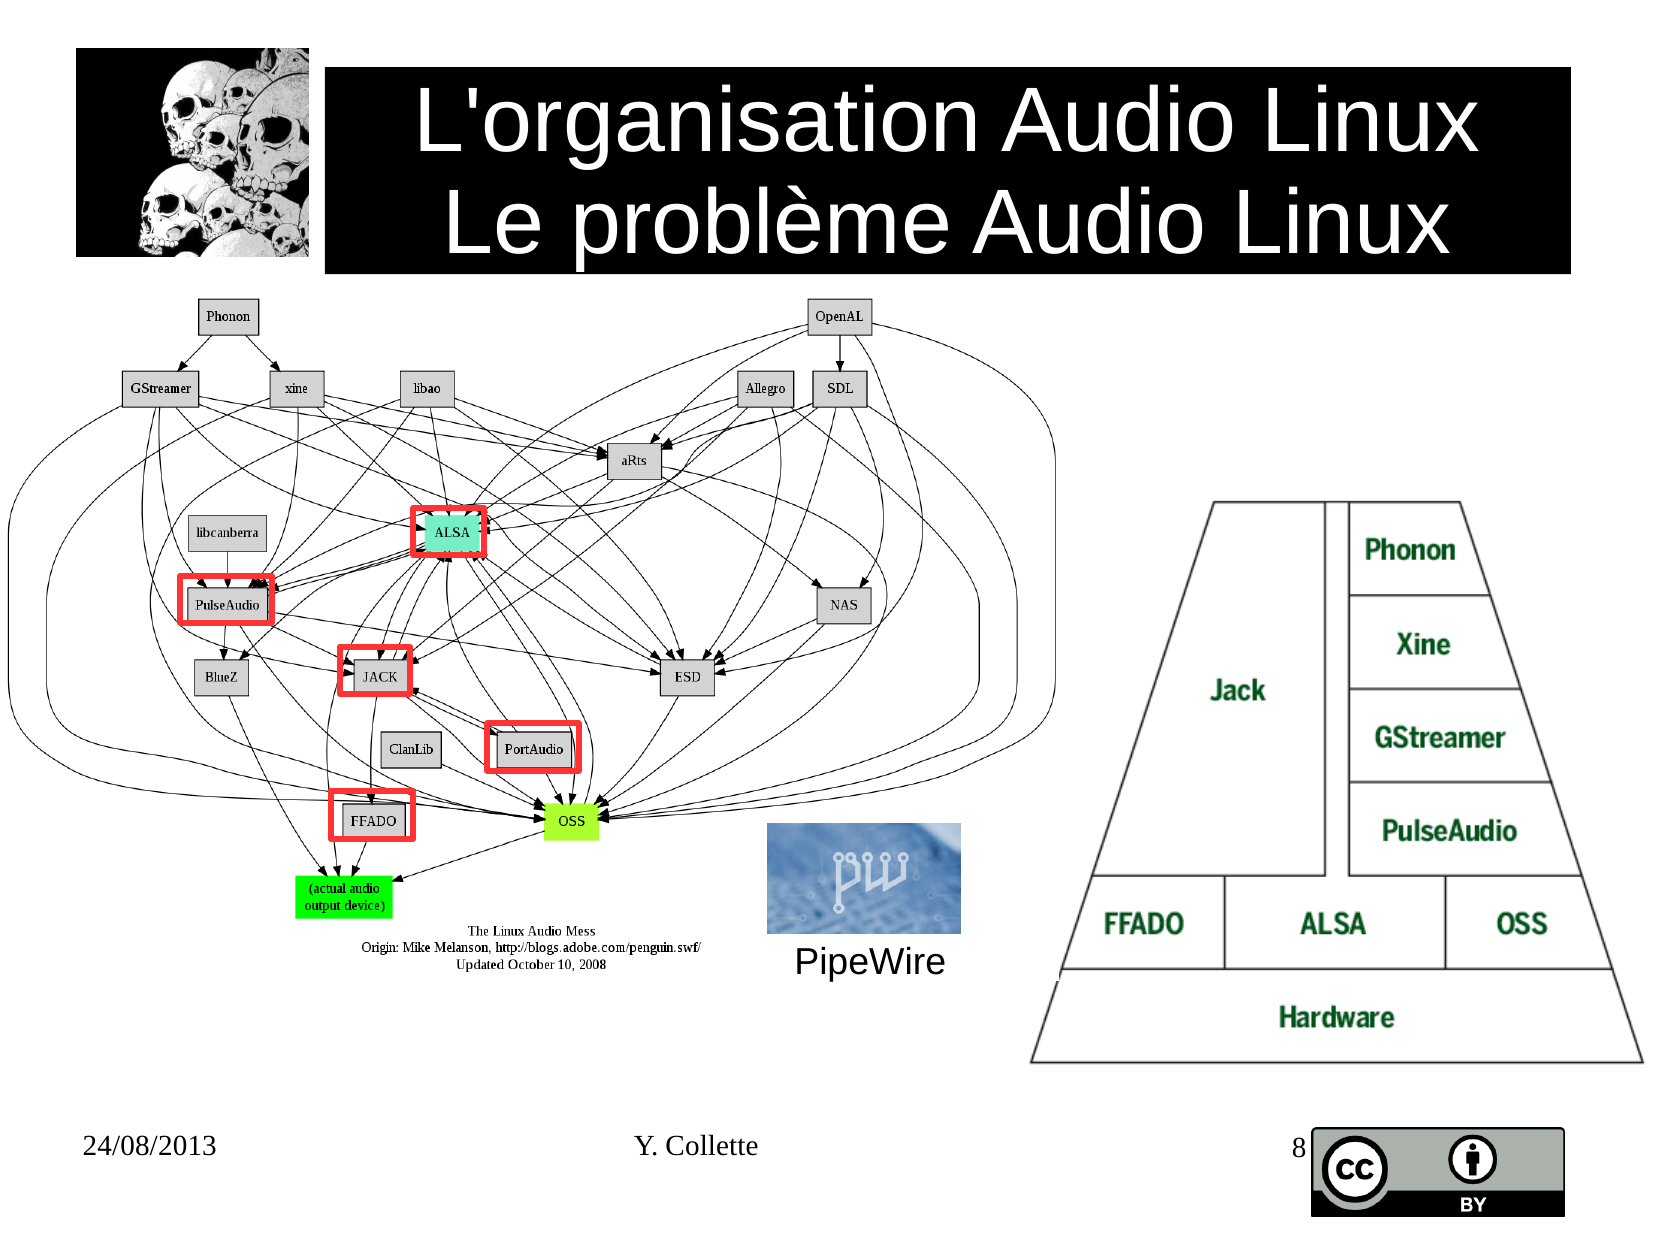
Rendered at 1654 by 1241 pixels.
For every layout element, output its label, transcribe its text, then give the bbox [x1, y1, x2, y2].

picture [1311, 1127, 1565, 1217]
picture [76, 48, 309, 257]
title L'organisation Audio Linux Le problème Audio Linux [324, 67, 1571, 275]
picture [4, 295, 1654, 1085]
text_box PipeWire [779, 933, 981, 990]
